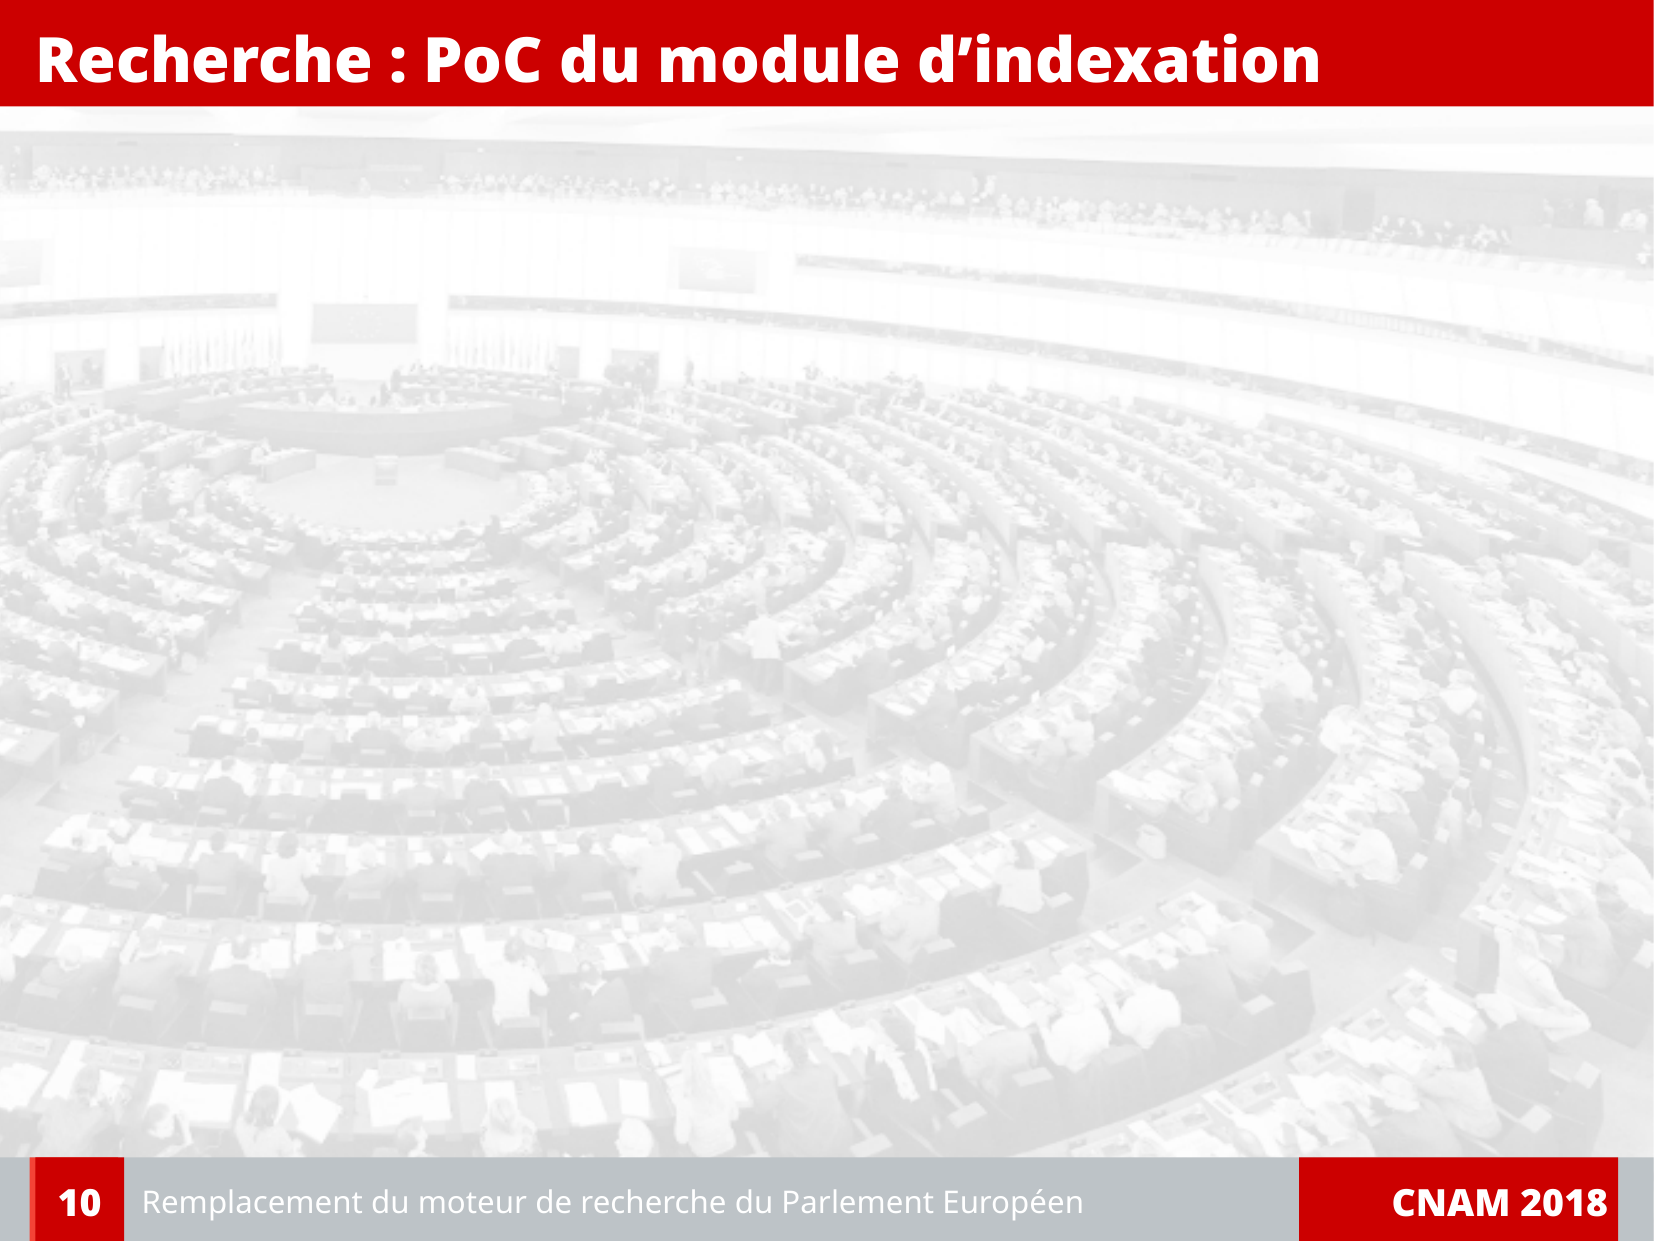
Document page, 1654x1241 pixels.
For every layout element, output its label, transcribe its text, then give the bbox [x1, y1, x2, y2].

picture [0, 107, 1654, 1157]
title Recherche : PoC du module d’indexation [35, 0, 1571, 101]
